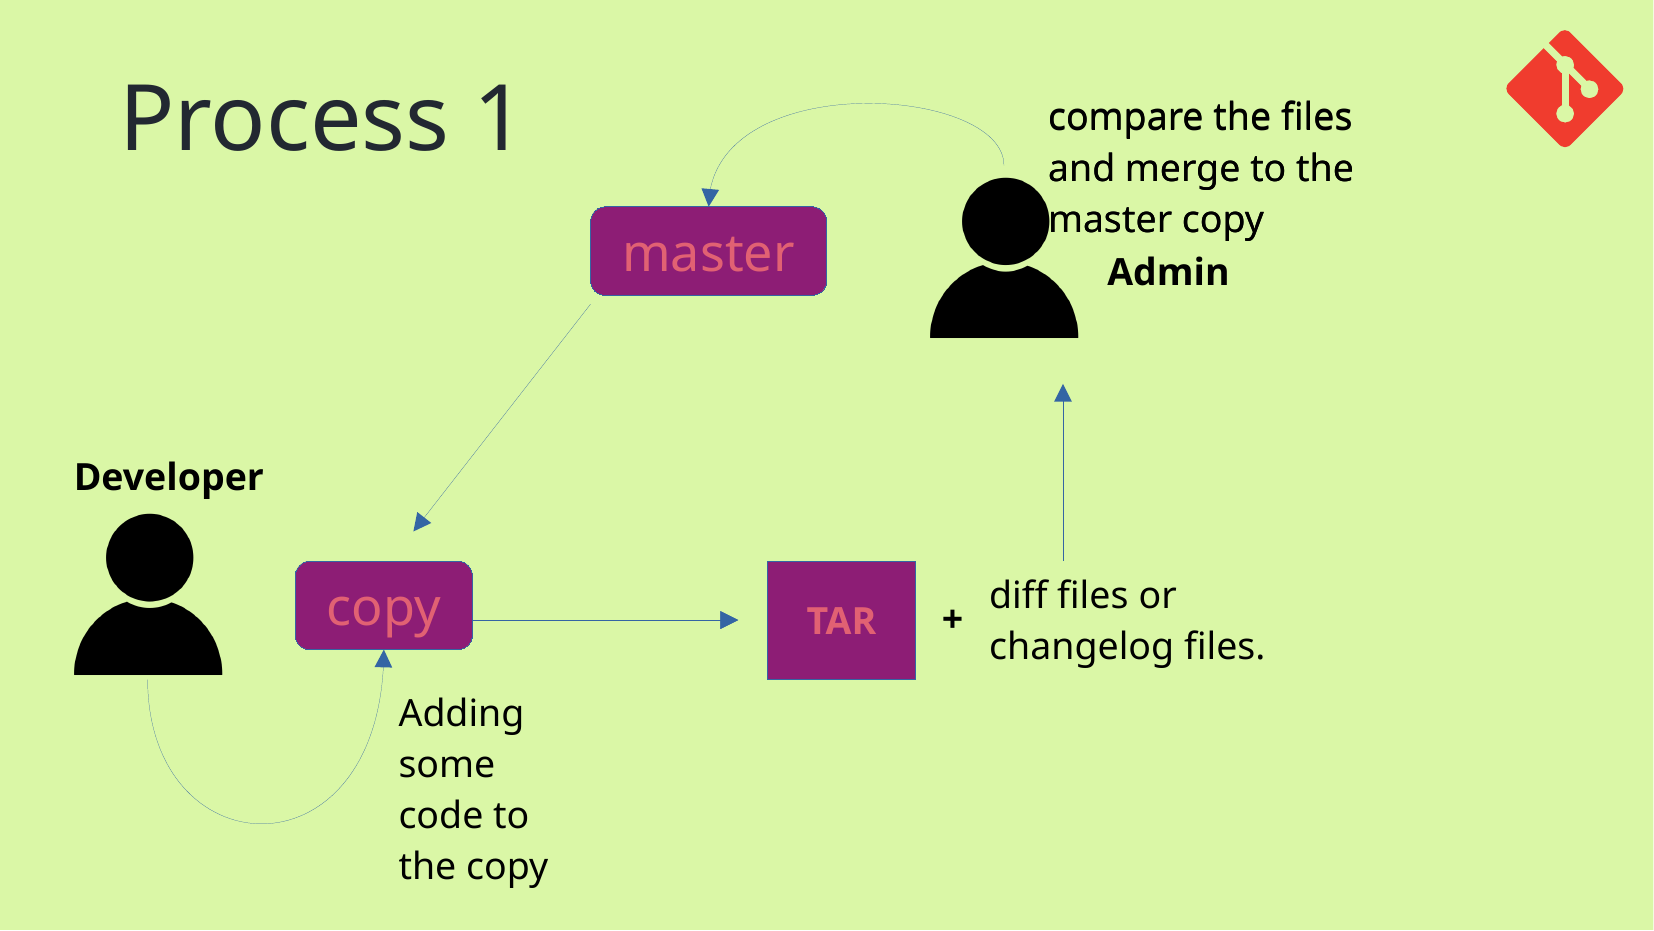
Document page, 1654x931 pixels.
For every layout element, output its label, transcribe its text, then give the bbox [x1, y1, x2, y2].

picture [1505, 29, 1625, 148]
text_box copy [295, 561, 473, 650]
text_box Admin [1092, 266, 1300, 296]
text_box TAR [767, 561, 916, 680]
picture [59, 542, 237, 680]
text_box Developer [59, 442, 296, 542]
text_box + [927, 584, 987, 642]
text_box compare the files and merge to the master copy [1033, 82, 1388, 266]
text_box diff files or changelog files. [974, 561, 1329, 745]
picture [915, 165, 1093, 343]
text_box master [590, 206, 827, 296]
text_box Adding some code to the copy [383, 679, 591, 863]
title Process 1 [82, 37, 563, 193]
